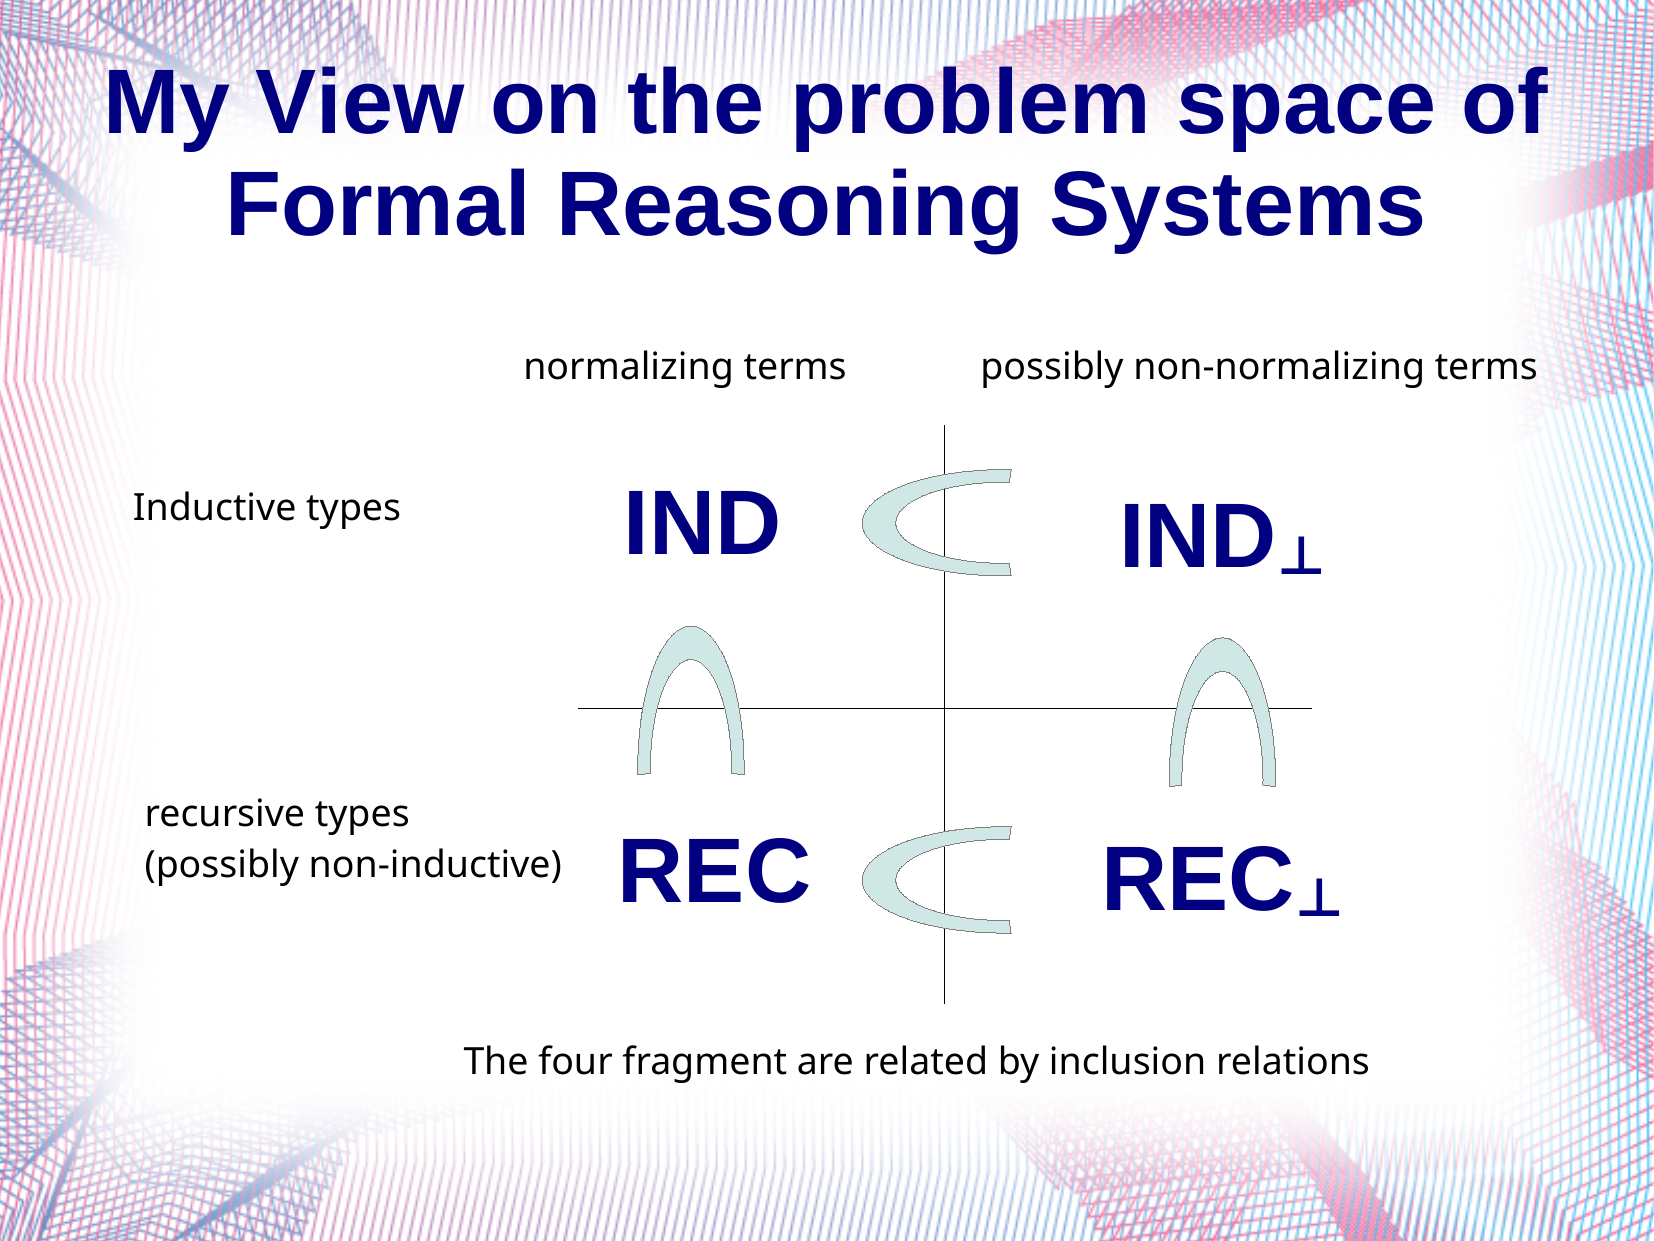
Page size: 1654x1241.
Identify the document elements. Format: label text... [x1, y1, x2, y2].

text_box [862, 469, 1012, 576]
text_box possibly non-normalizing terms [965, 331, 1536, 390]
title My View on the problem space of Formal Reasoning Systems [82, 49, 1571, 257]
text_box [862, 826, 1012, 934]
text_box The four fragment are related by inclusion relations [448, 1027, 1364, 1086]
title IND⊥ [1074, 469, 1371, 603]
text_box Inductive types [118, 473, 406, 532]
title IND [590, 460, 815, 586]
title REC⊥ [1074, 812, 1371, 945]
text_box recursive types (possibly non-inductive) [129, 779, 572, 881]
text_box [637, 626, 745, 775]
text_box [1169, 637, 1276, 787]
text_box normalizing terms [508, 331, 851, 390]
picture [0, 0, 1654, 1241]
title REC [602, 808, 827, 934]
